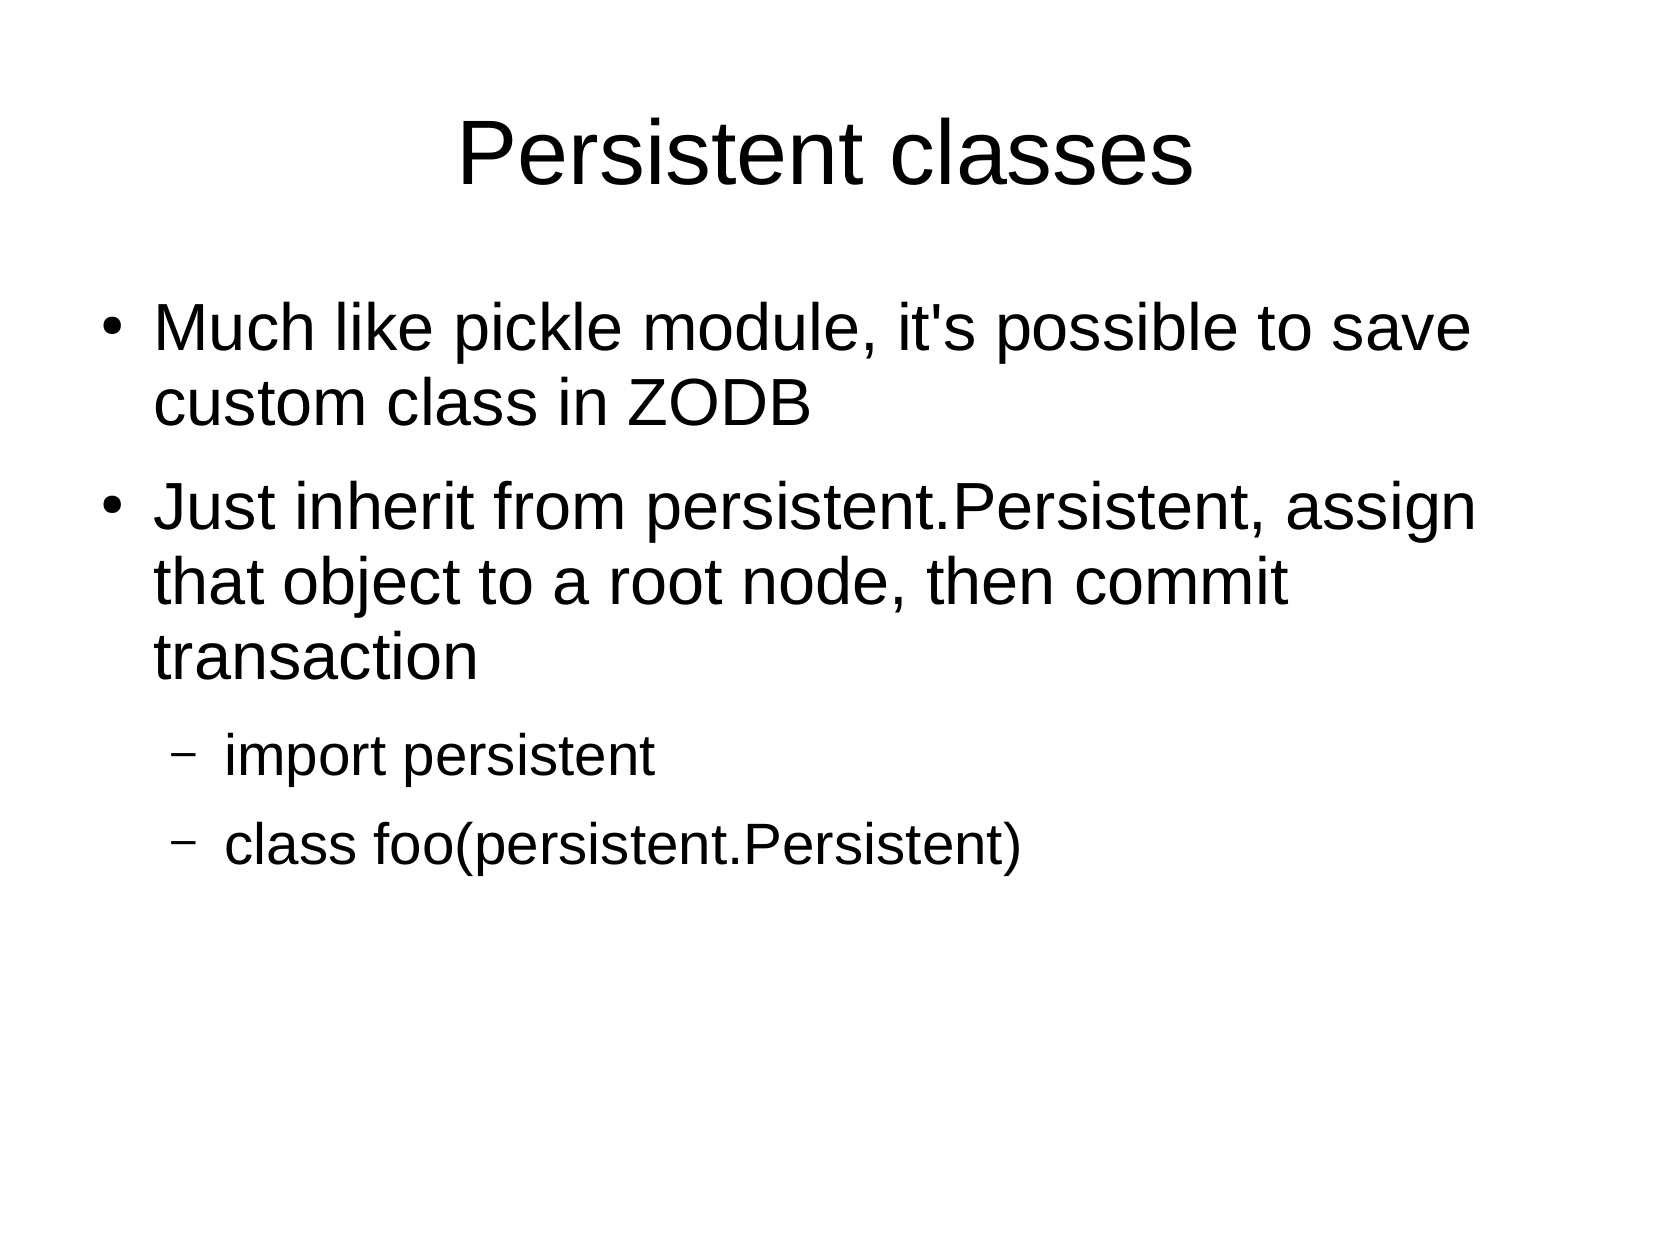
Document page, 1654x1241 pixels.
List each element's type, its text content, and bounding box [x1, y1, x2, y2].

list Much like pickle module, it's possible to save custom class in ZODB Just inherit from persistent.Persistent, assign that object to a root node, then commit transaction import persistent class foo(persistent.Persistent) [82, 290, 1571, 1010]
title Persistent classes [82, 49, 1571, 257]
